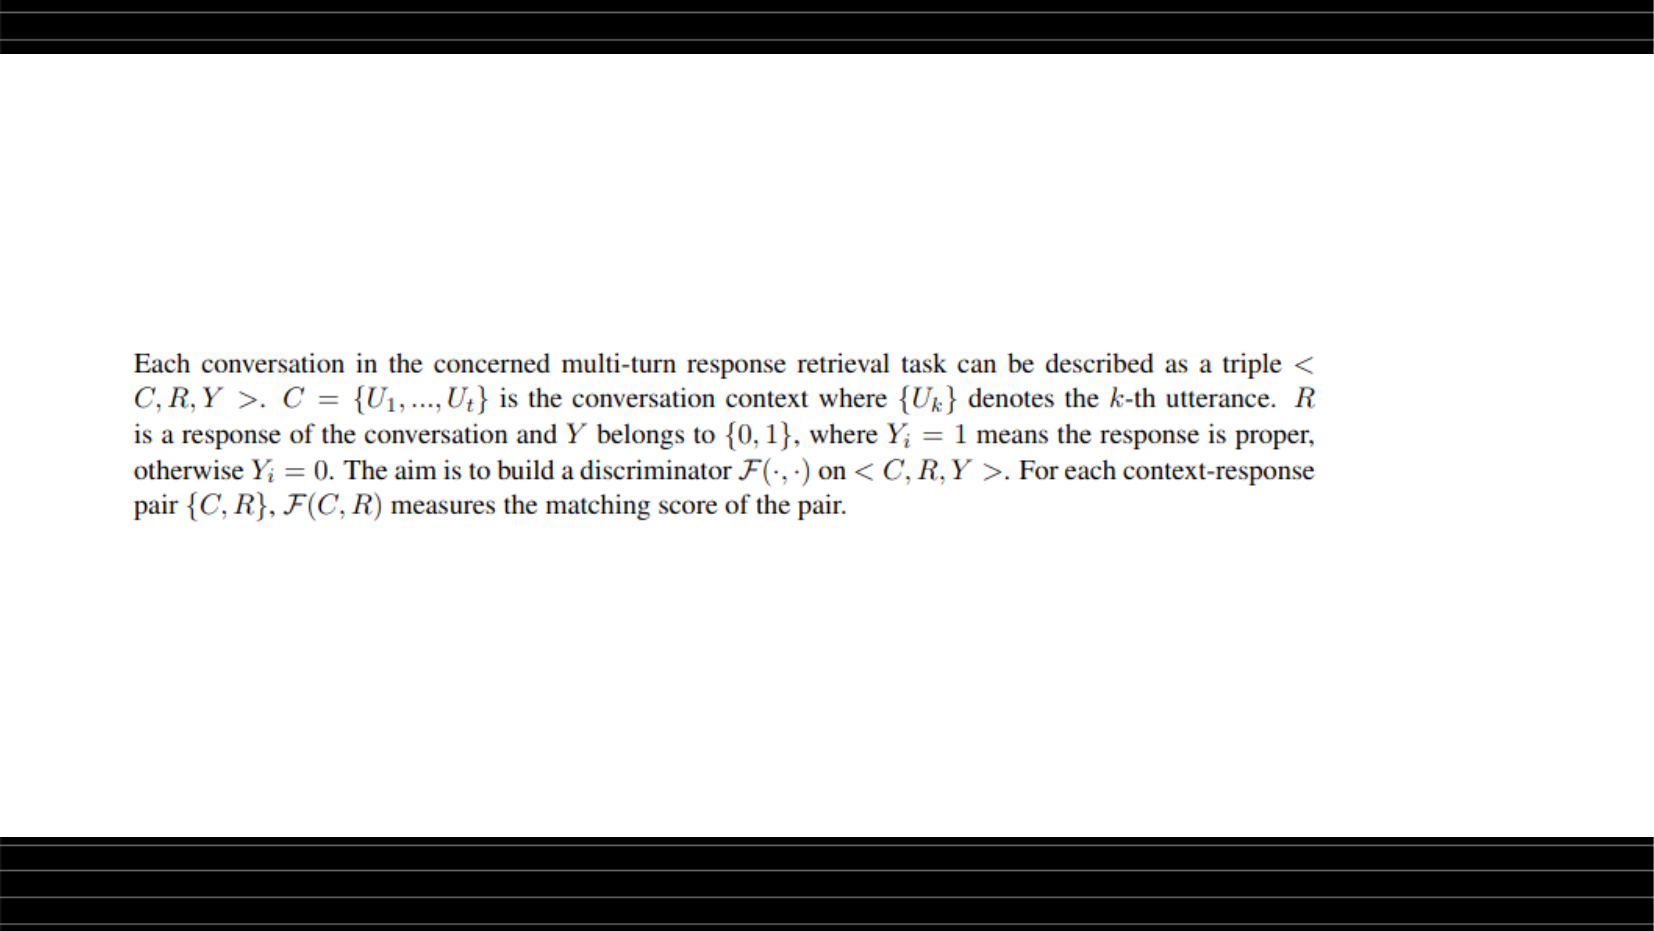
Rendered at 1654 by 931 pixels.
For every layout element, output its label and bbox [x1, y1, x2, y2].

picture [120, 343, 1353, 526]
picture [0, 837, 1654, 931]
picture [0, 0, 1654, 54]
